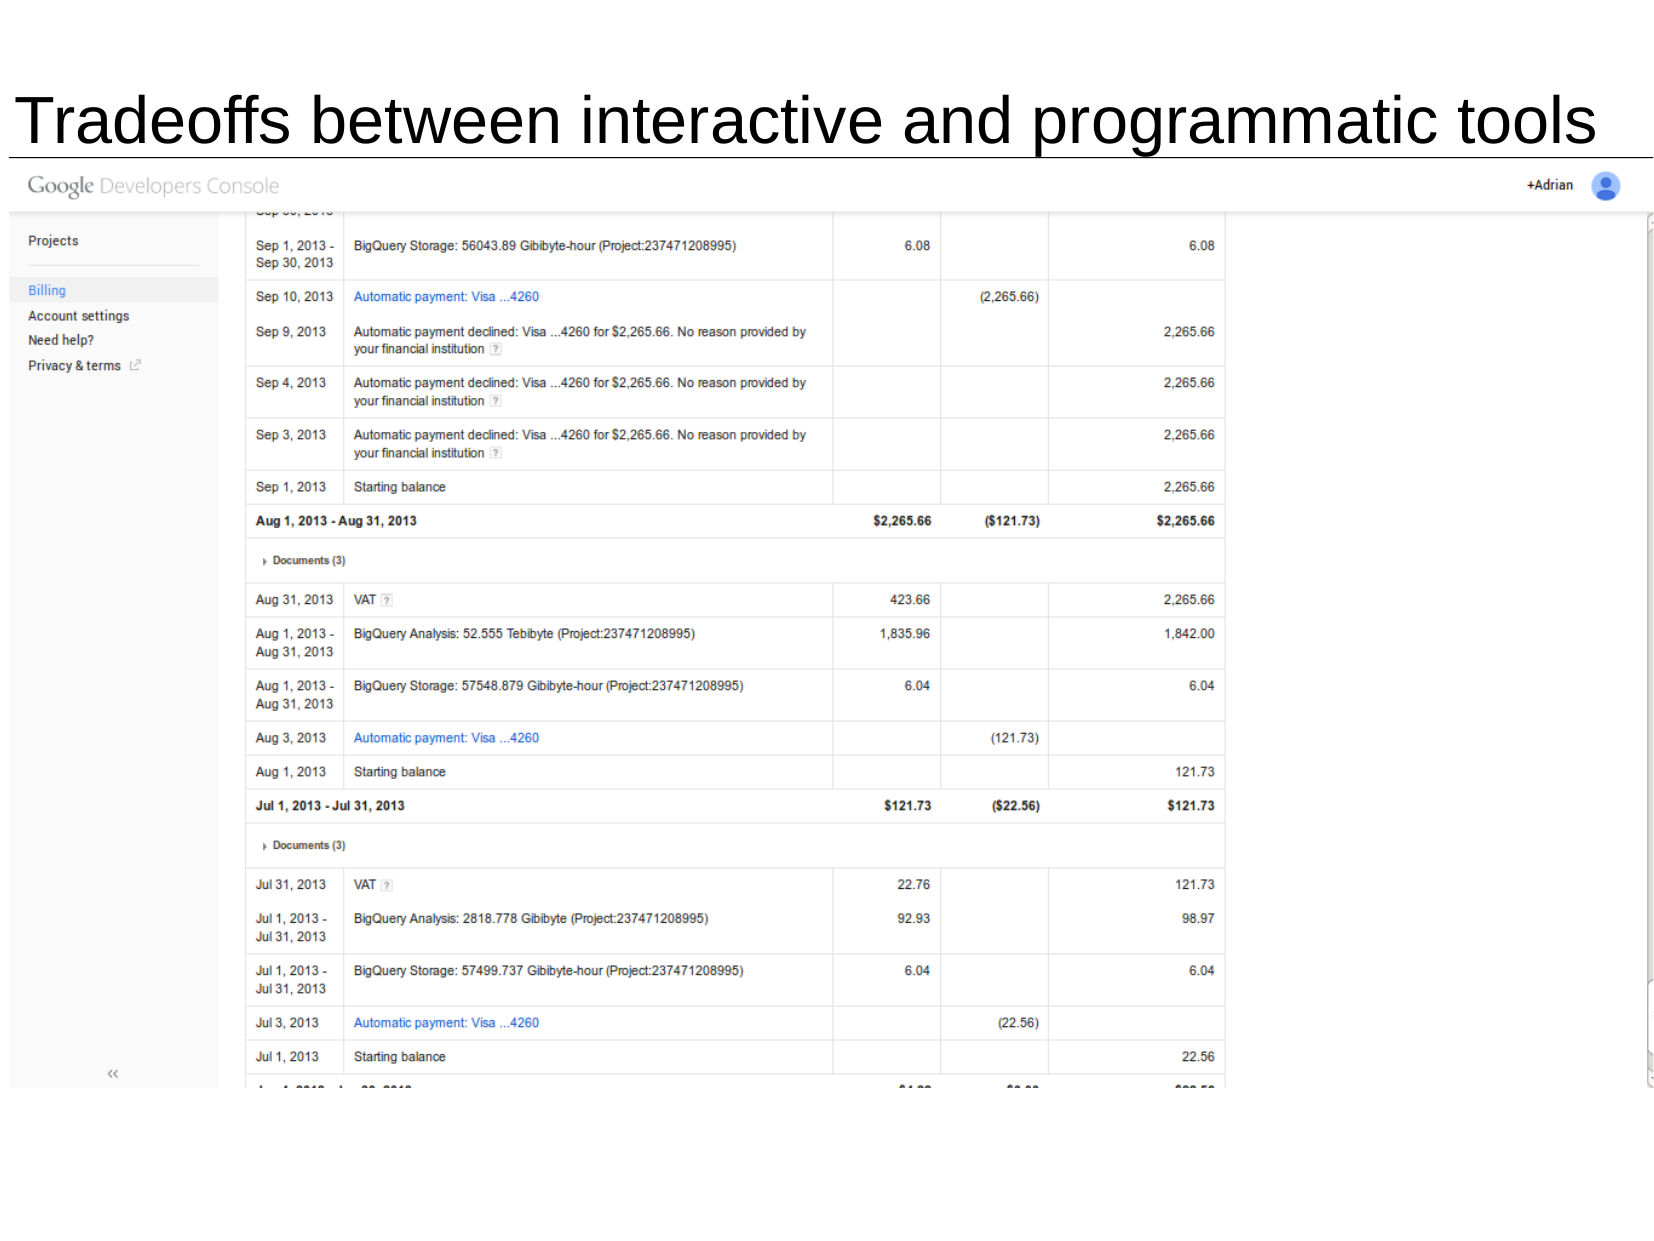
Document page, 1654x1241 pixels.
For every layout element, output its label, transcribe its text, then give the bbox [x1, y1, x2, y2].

title Tradeoffs between interactive and programmatic tools [0, 17, 1654, 225]
picture [9, 157, 1654, 1088]
